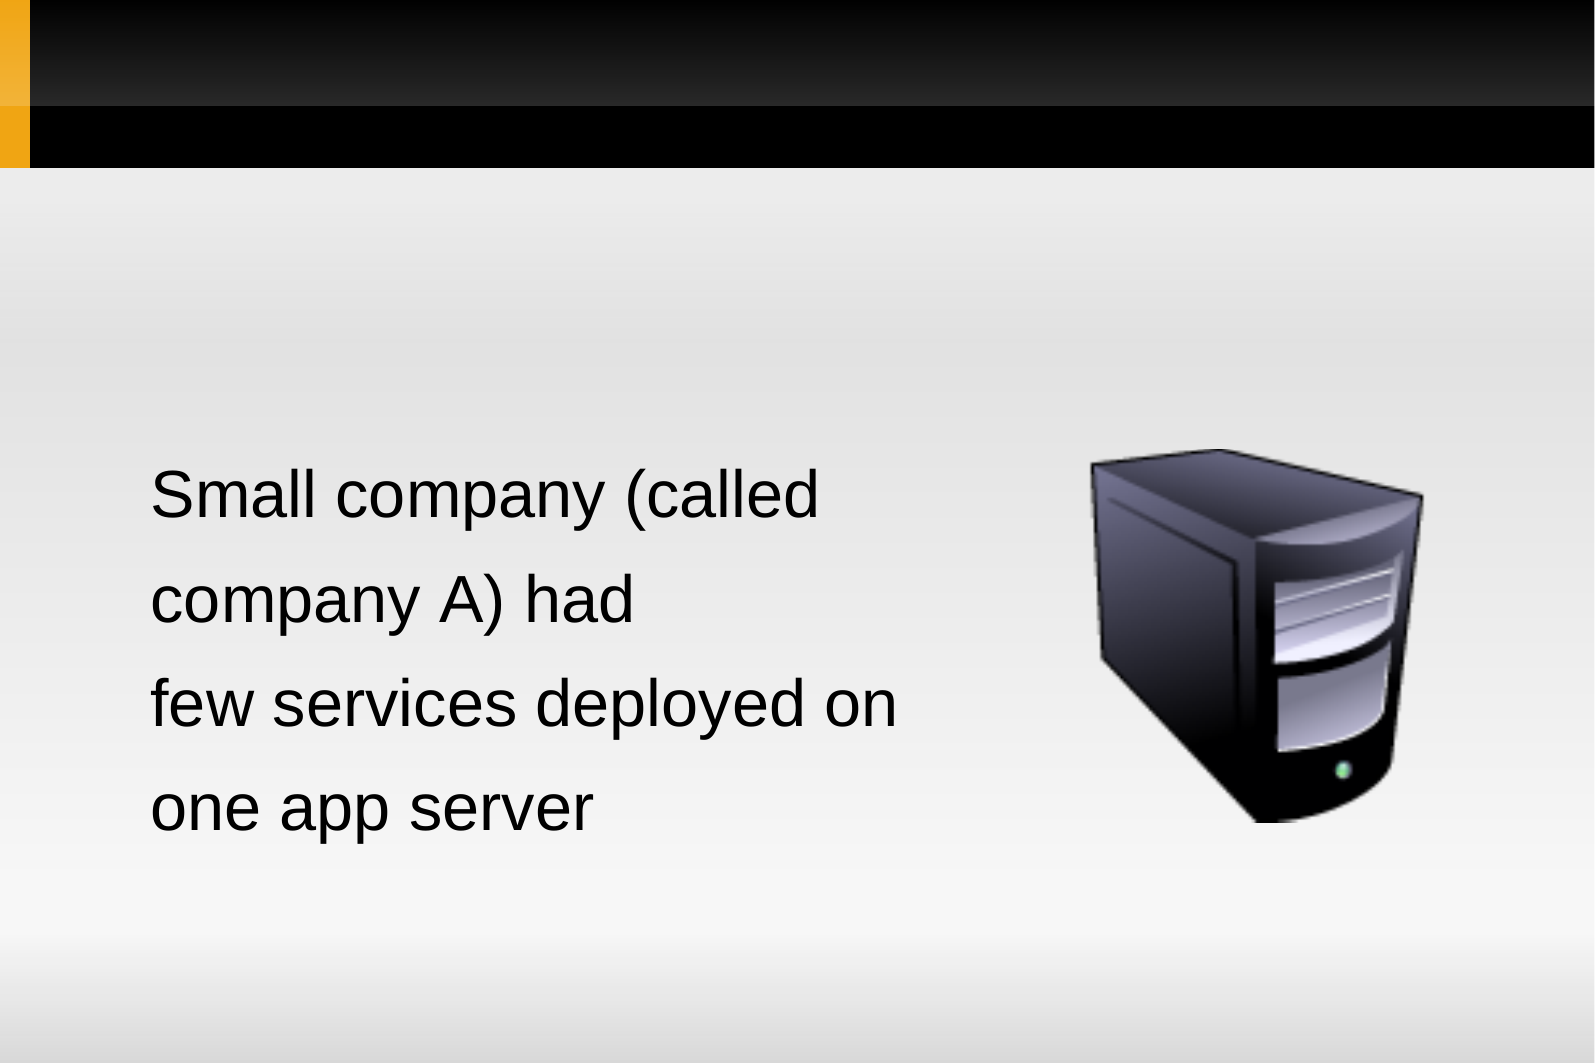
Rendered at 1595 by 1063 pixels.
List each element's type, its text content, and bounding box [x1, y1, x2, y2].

list Small company (called company A) had few services deployed on one app server [79, 248, 1515, 936]
picture [0, 0, 1595, 1063]
